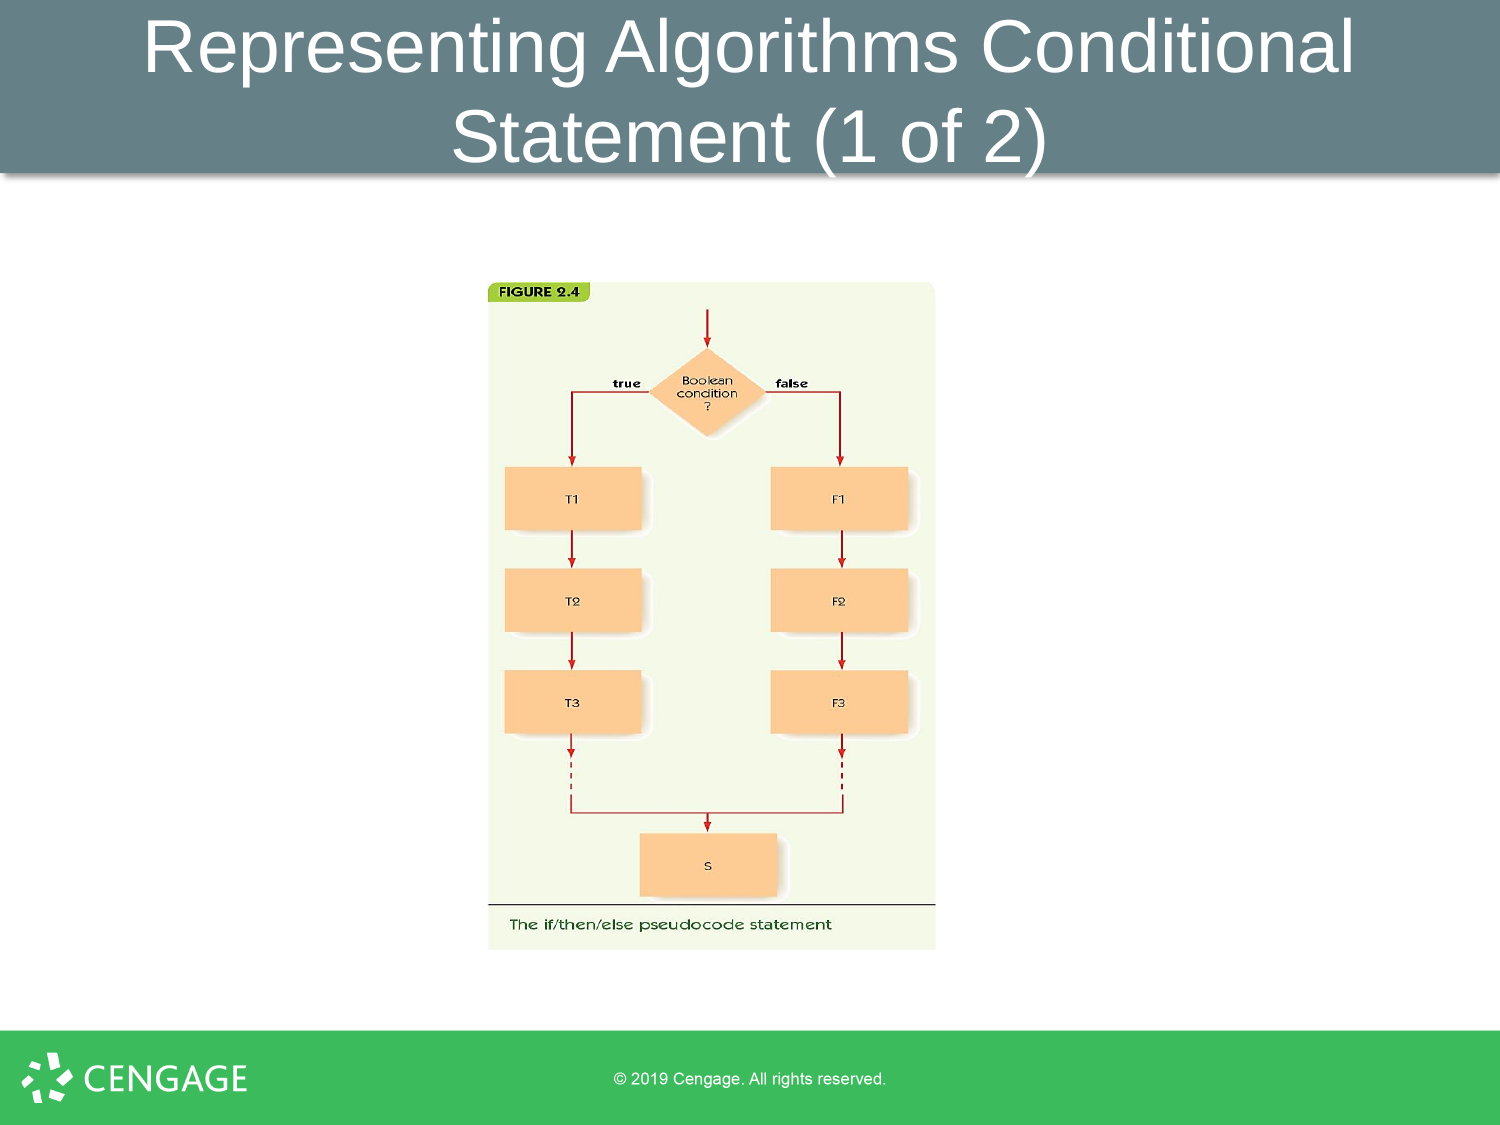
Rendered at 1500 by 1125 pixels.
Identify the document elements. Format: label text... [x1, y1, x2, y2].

title Representing Algorithms Conditional Statement (1 of 2) [0, 0, 1500, 174]
picture [0, 174, 1500, 1125]
